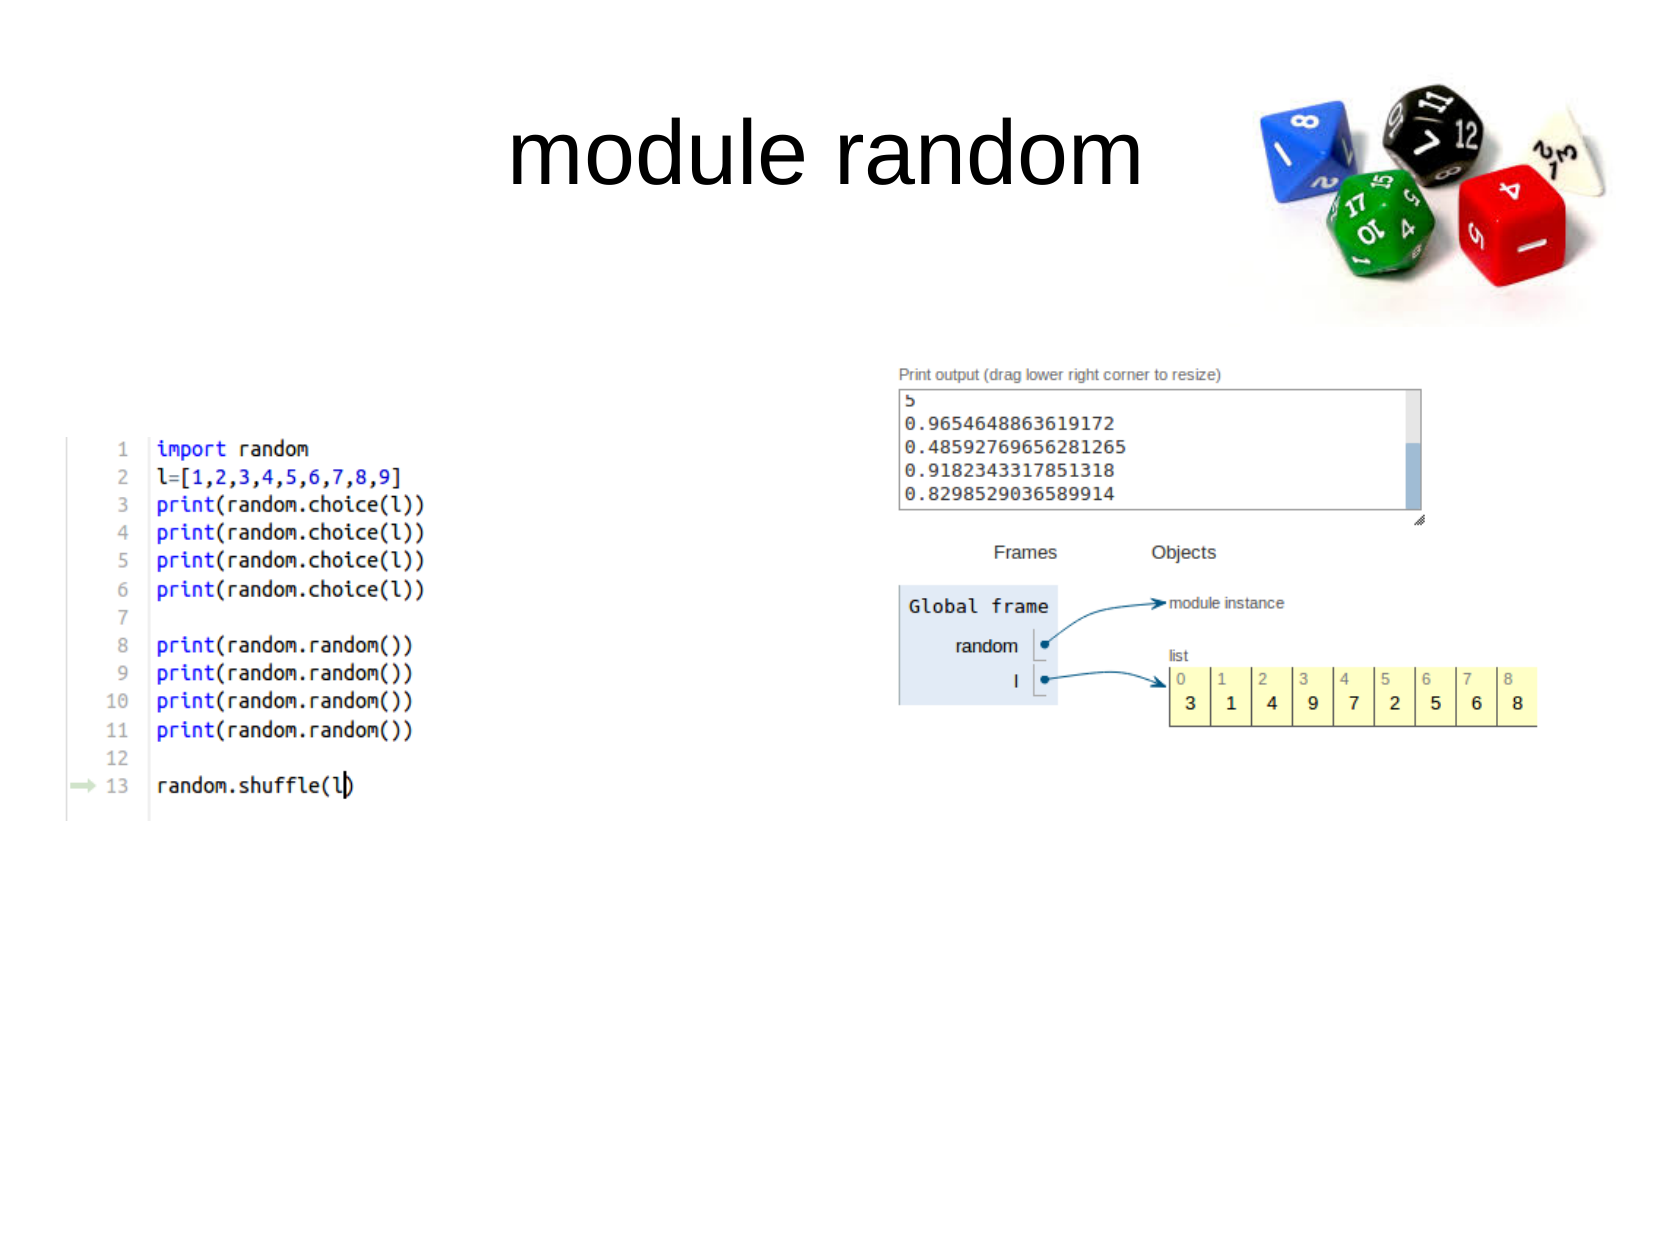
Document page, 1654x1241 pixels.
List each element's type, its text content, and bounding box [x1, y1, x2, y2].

picture [1228, 23, 1633, 327]
picture [50, 437, 485, 821]
picture [874, 354, 1571, 821]
title module random [82, 49, 1228, 257]
